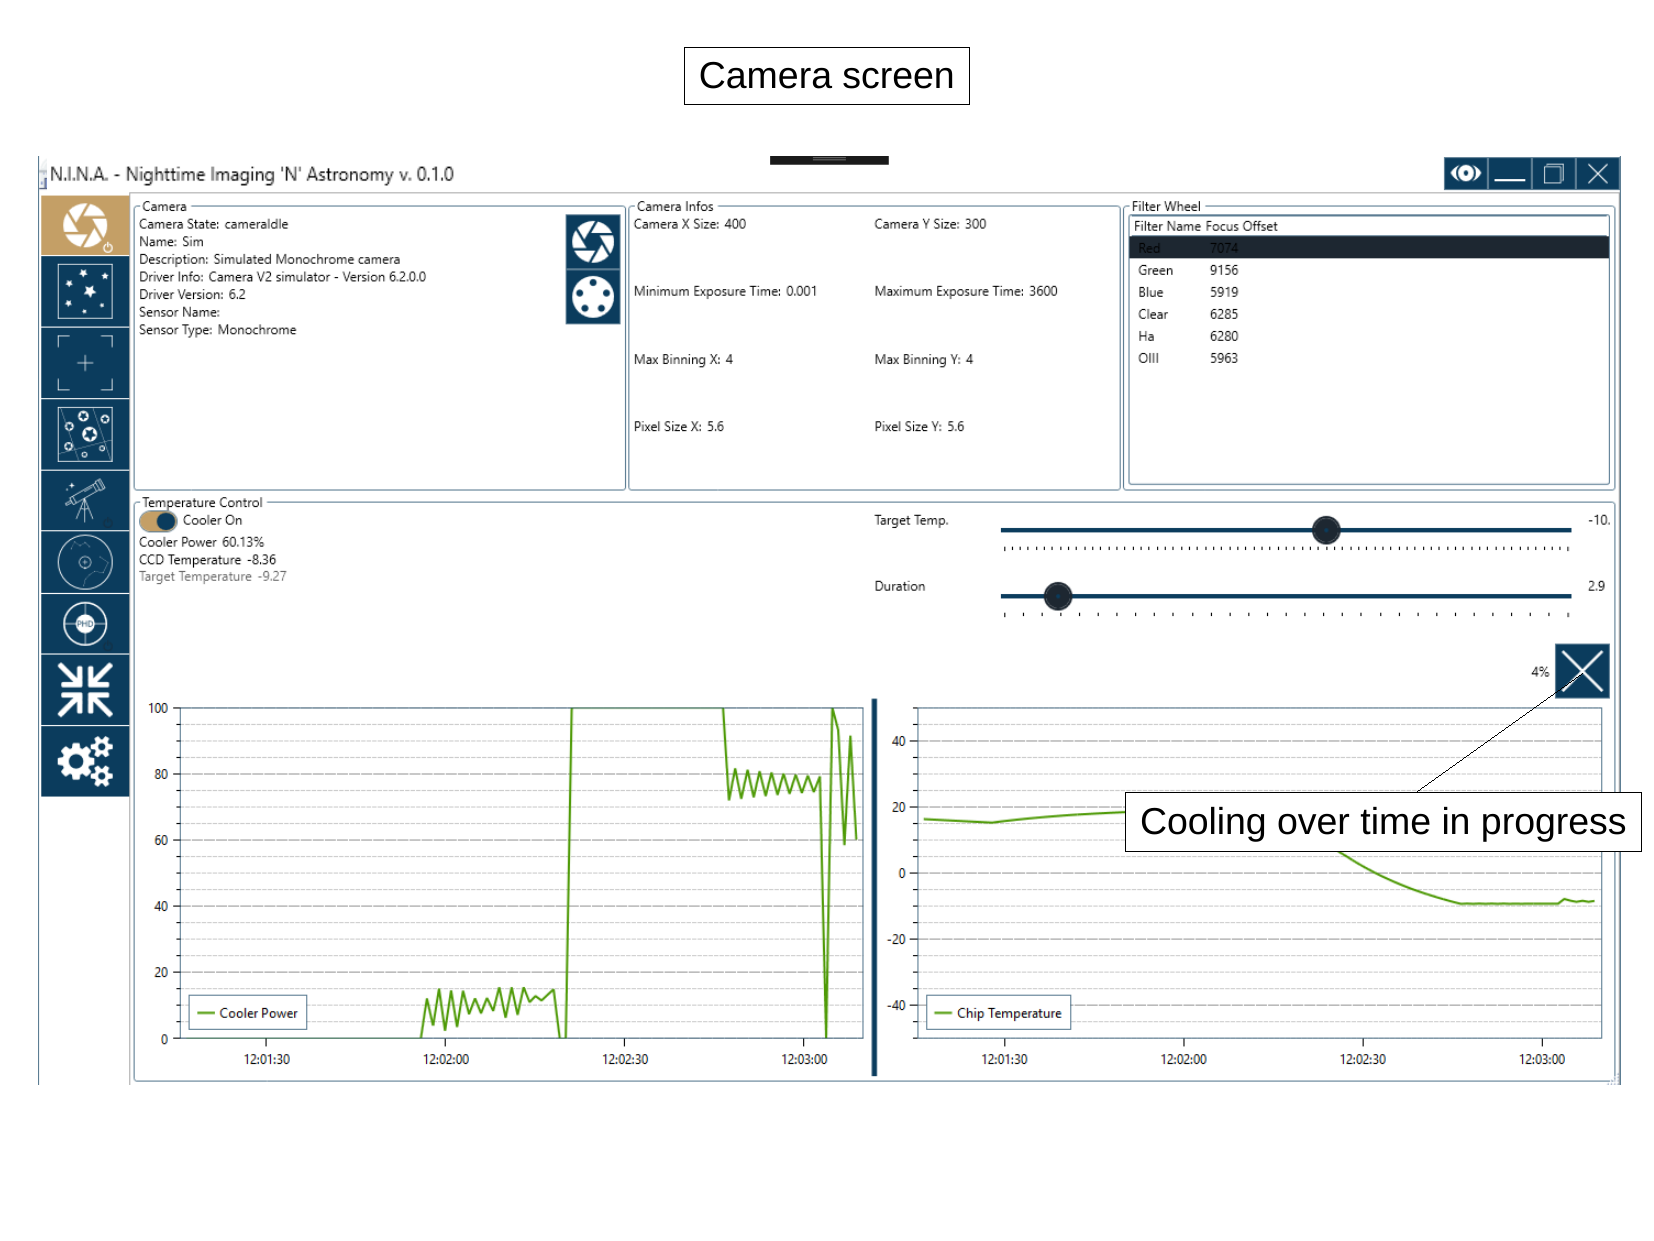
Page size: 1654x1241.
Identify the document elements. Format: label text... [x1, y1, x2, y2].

picture [38, 156, 1621, 1085]
text_box Camera screen [684, 47, 970, 105]
text_box Cooling over time in progress [1125, 792, 1608, 852]
